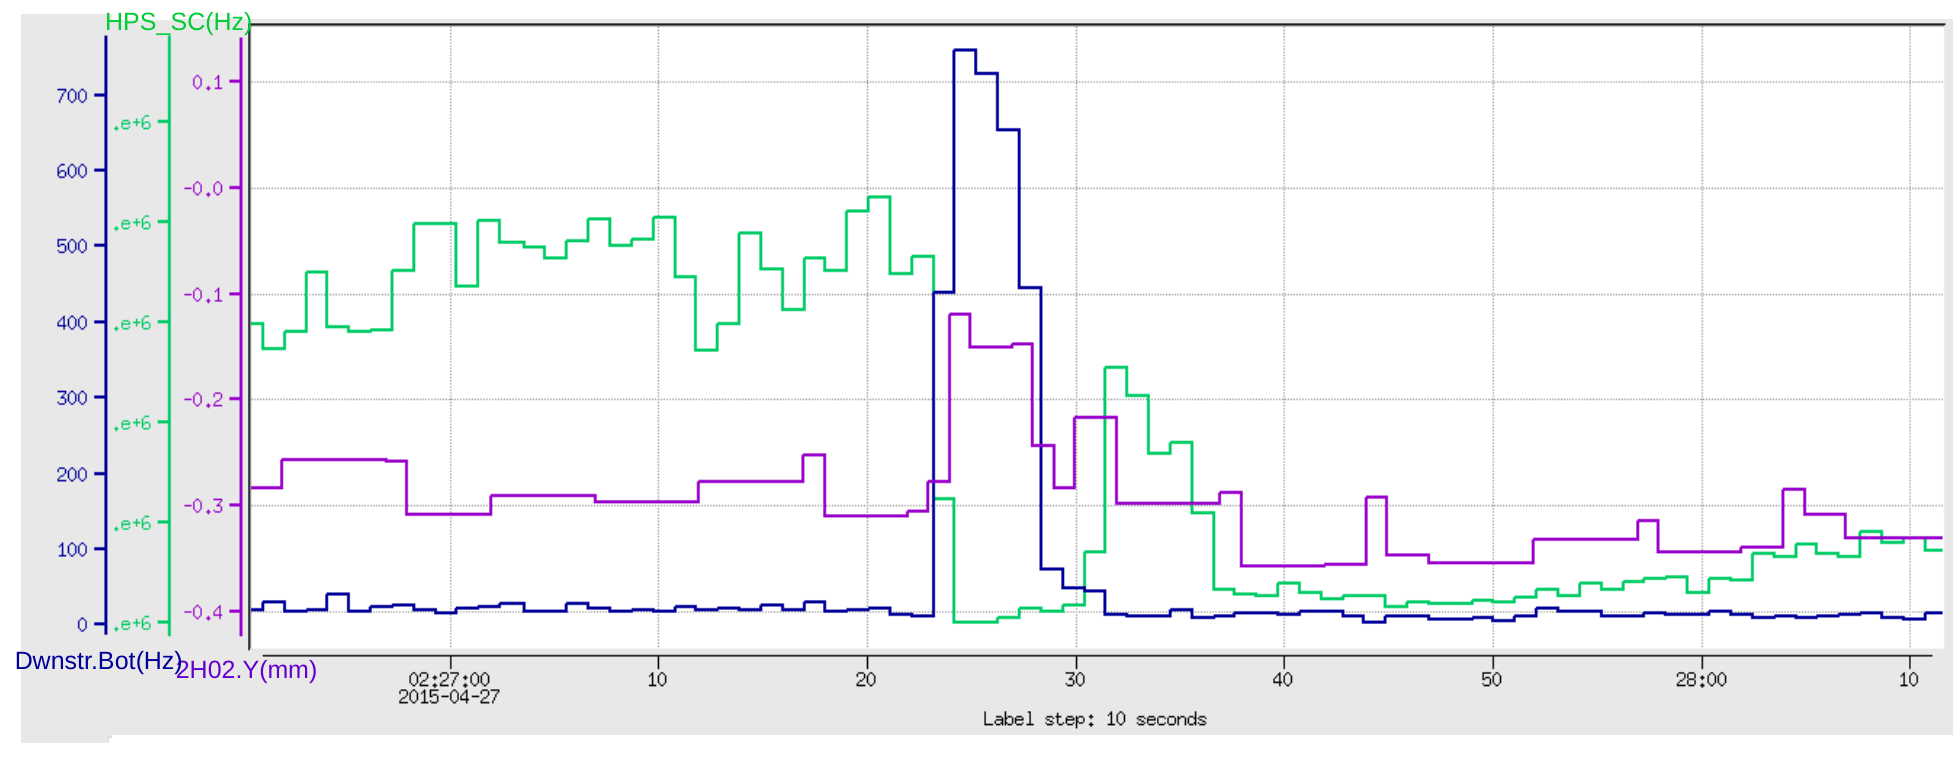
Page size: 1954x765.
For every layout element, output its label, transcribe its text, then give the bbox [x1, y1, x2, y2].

picture [21, 14, 1953, 743]
text_box HPS_SC(Hz) [90, 0, 282, 44]
text_box 2H02.Y(mm) [161, 648, 347, 692]
text_box Dwnstr.Bot(Hz) [0, 639, 215, 683]
